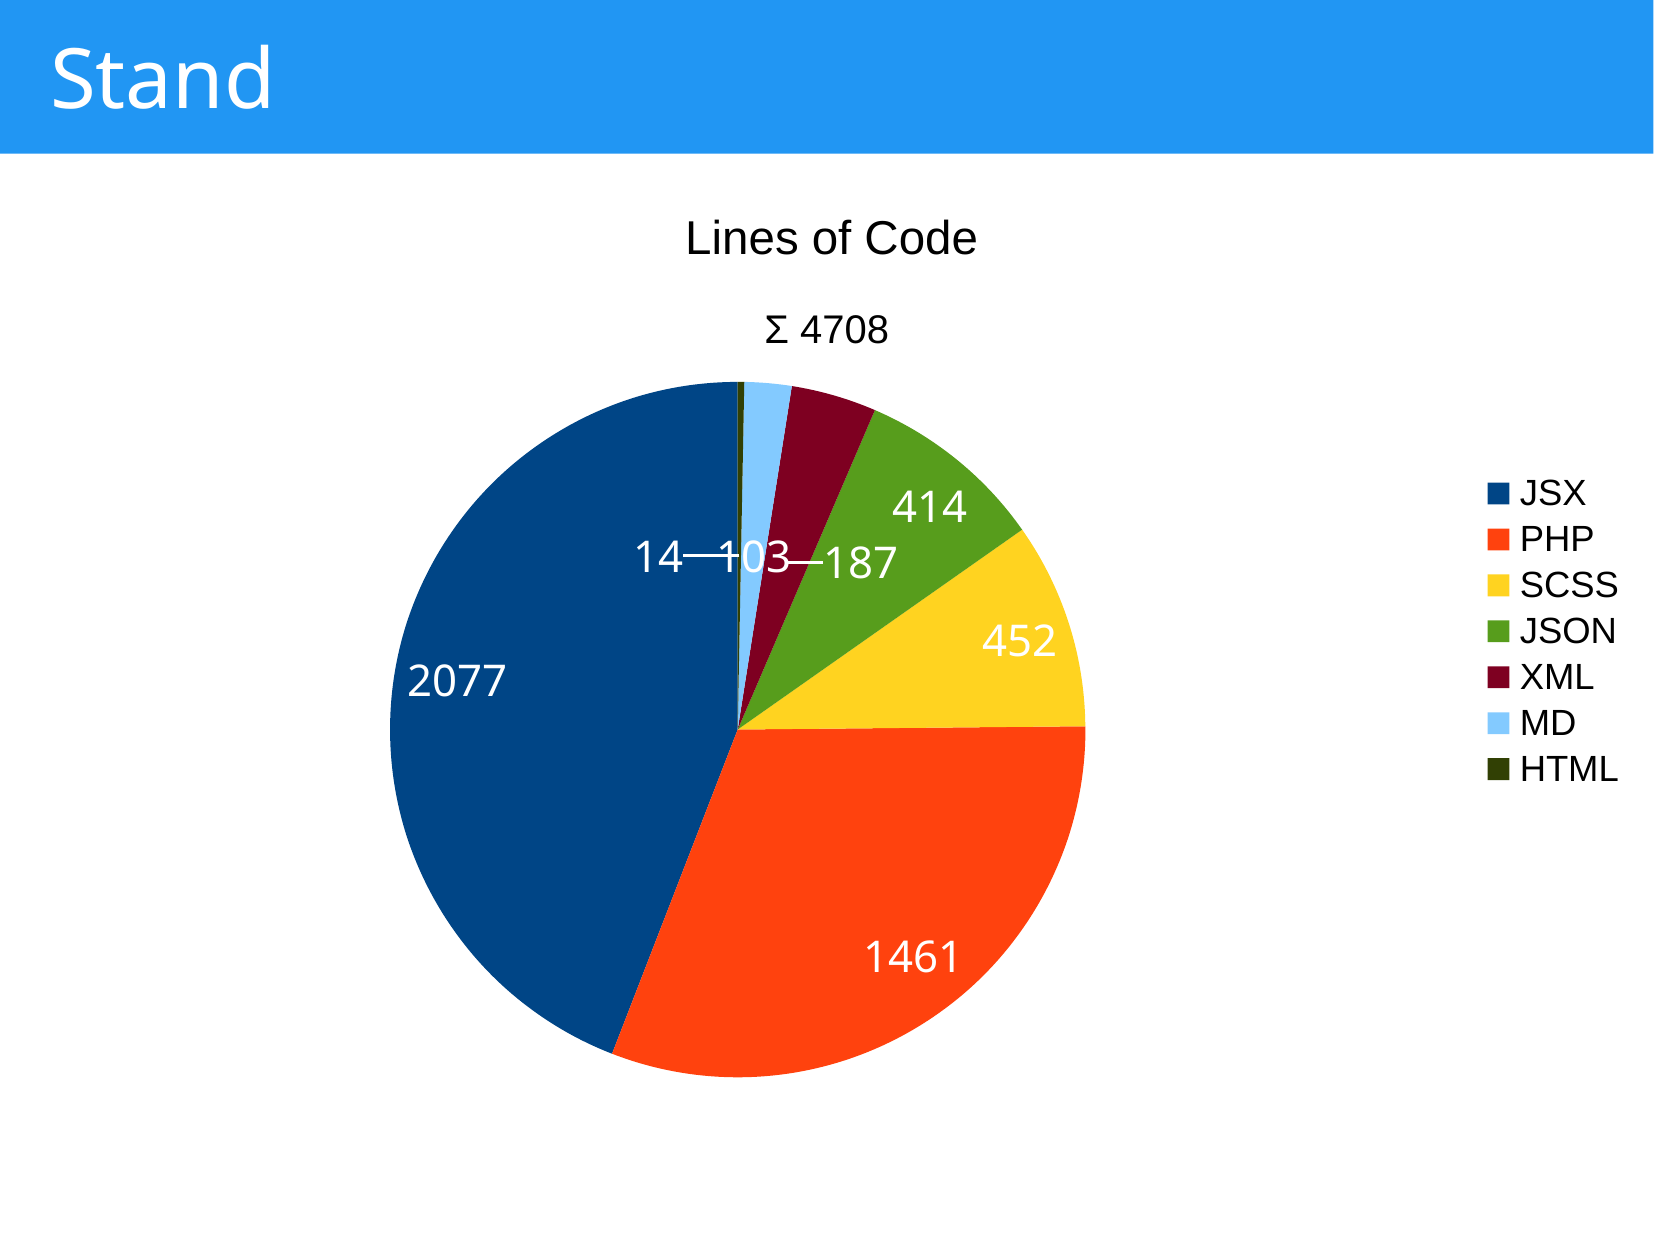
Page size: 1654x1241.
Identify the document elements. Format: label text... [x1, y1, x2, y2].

picture [0, 165, 1654, 1098]
text_box [0, 0, 1654, 154]
text_box Stand [35, 11, 1654, 137]
